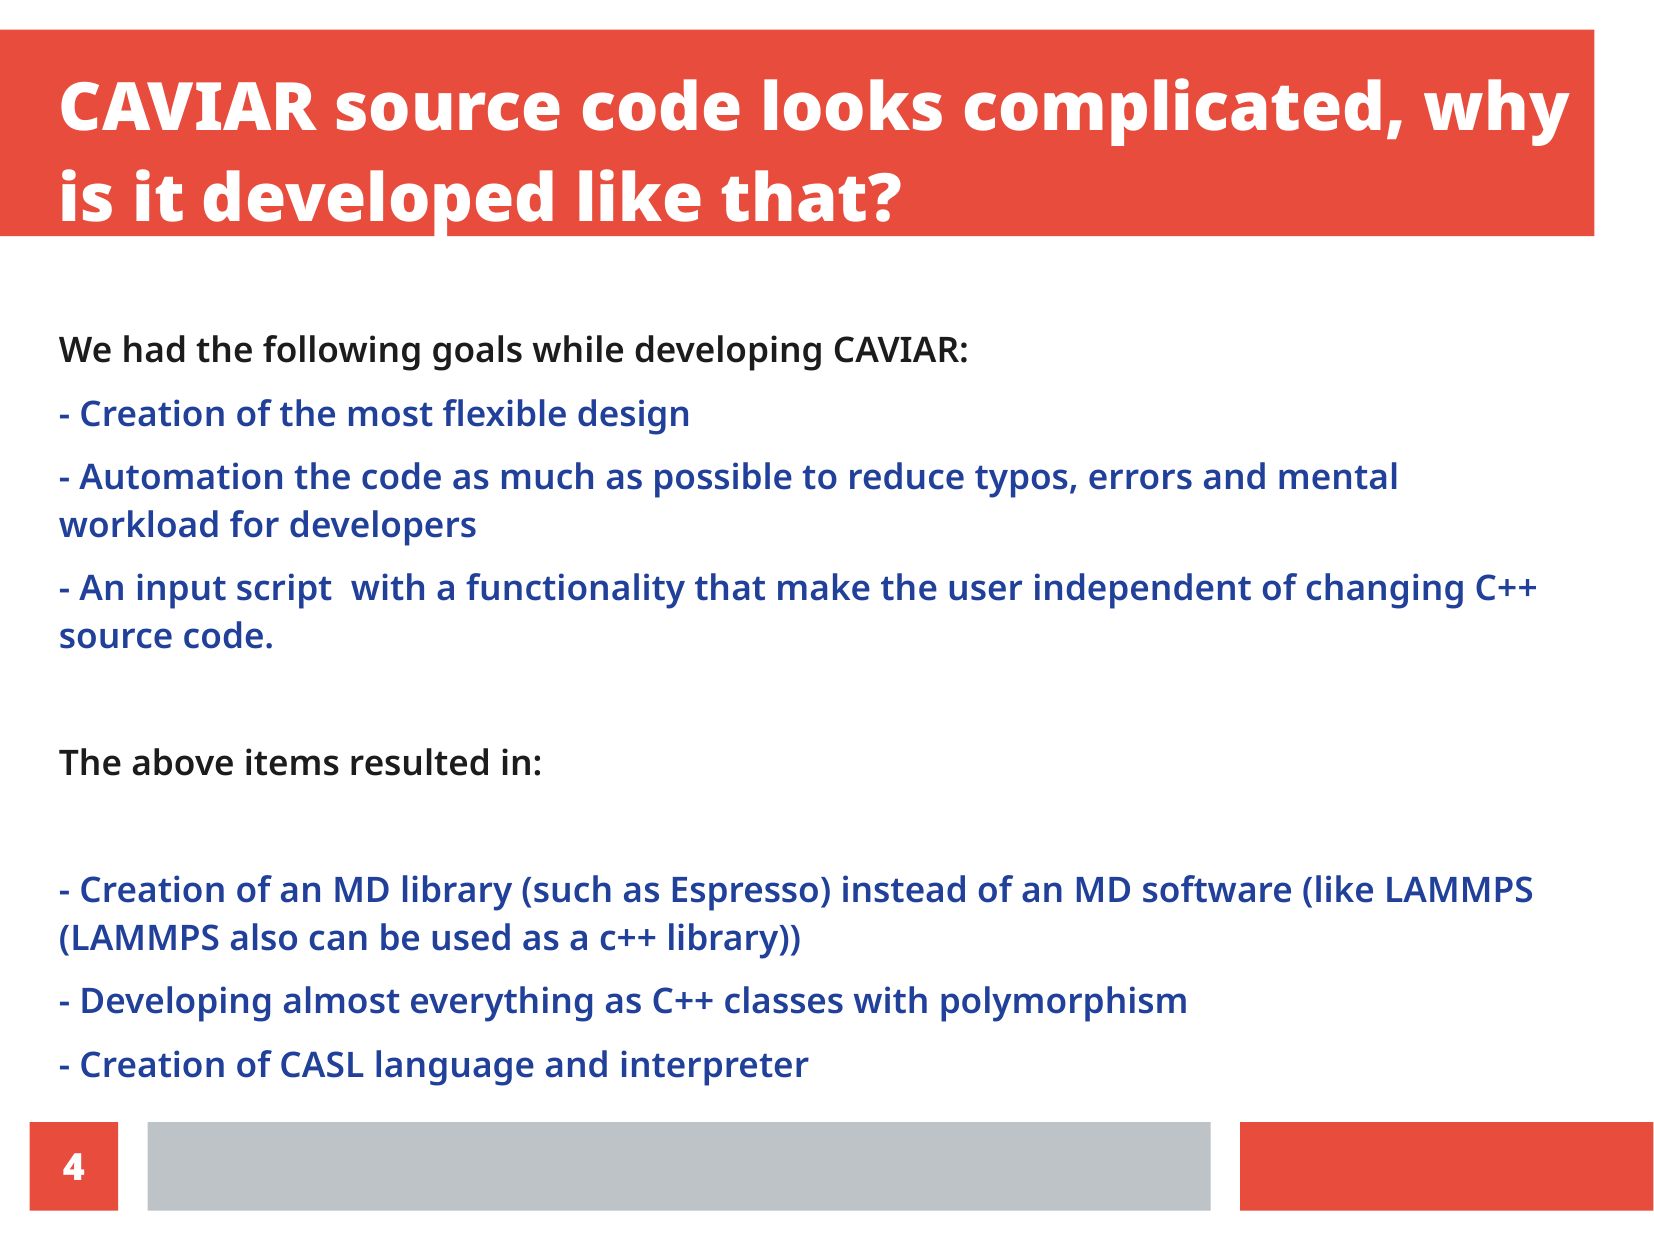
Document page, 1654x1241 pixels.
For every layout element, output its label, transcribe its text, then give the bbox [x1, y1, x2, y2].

list We had the following goals while developing CAVIAR: - Creation of the most flexible design - Automation the code as much as possible to reduce typos, errors and mental workload for developers - An input script with a functionality that make the user independent of changing C++ source code. The above items resulted in: - Creation of an MD library (such as Espresso) instead of an MD software (like LAMMPS (LAMMPS also can be used as a c++ library)) - Developing almost everything as C++ classes with polymorphism - Creation of CASL language and interpreter [59, 324, 1565, 1093]
title CAVIAR source code looks complicated, why is it developed like that? [59, 59, 1595, 207]
